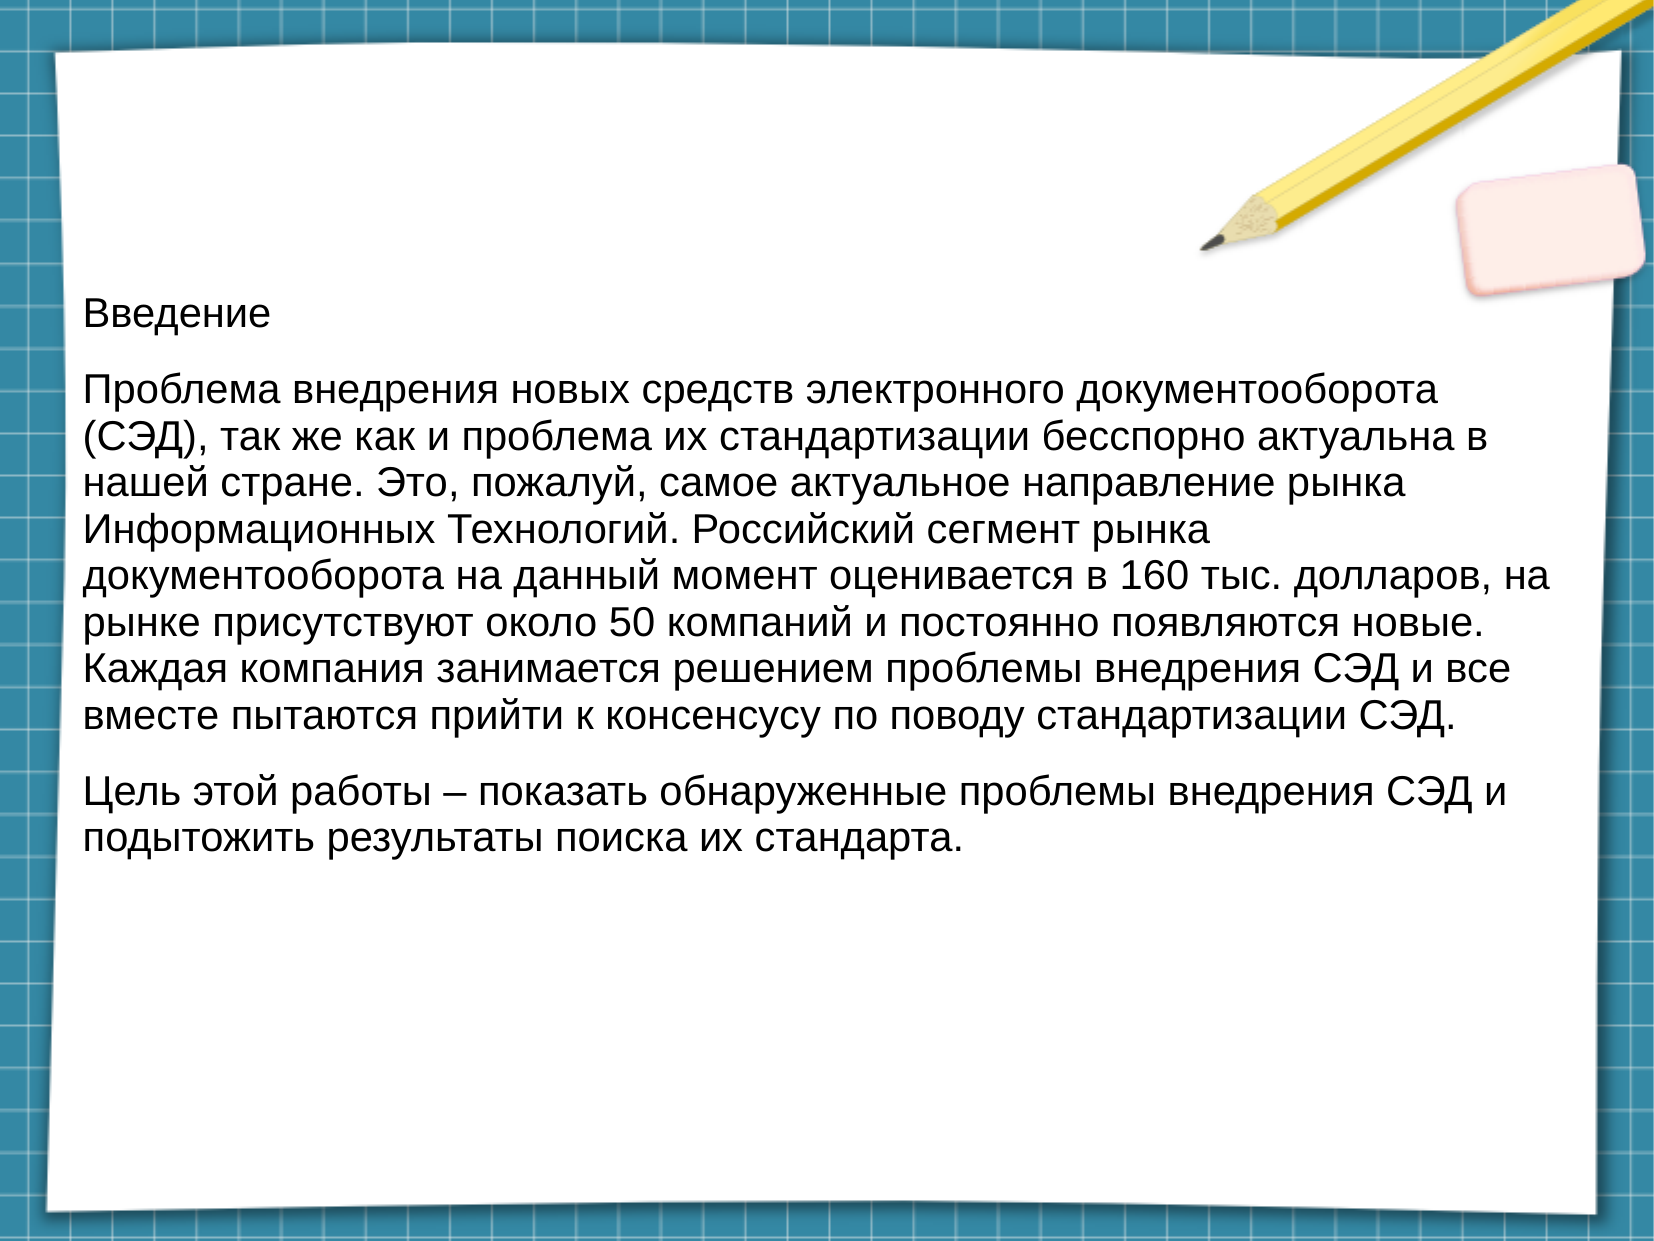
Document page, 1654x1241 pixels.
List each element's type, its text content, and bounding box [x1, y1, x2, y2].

picture [0, 0, 1654, 1241]
list Введение Проблема внедрения новых средств электронного документооборота (СЭД), так же как и проблема их стандартизации бесспорно актуальна в нашей стране. Это, пожалуй, самое актуальное направление рынка Информационных Технологий. Российский сегмент рынка документооборота на данный момент оценивается в 160 тыс. долларов, на рынке присутствуют около 50 компаний и постоянно появляются новые. Каждая компания занимается решением проблемы внедрения СЭД и все вместе пытаются прийти к консенсусу по поводу стандартизации СЭД. Цель этой работы – показать обнаруженные проблемы внедрения СЭД и подытожить результаты поиска их стандарта. [82, 290, 1571, 1010]
